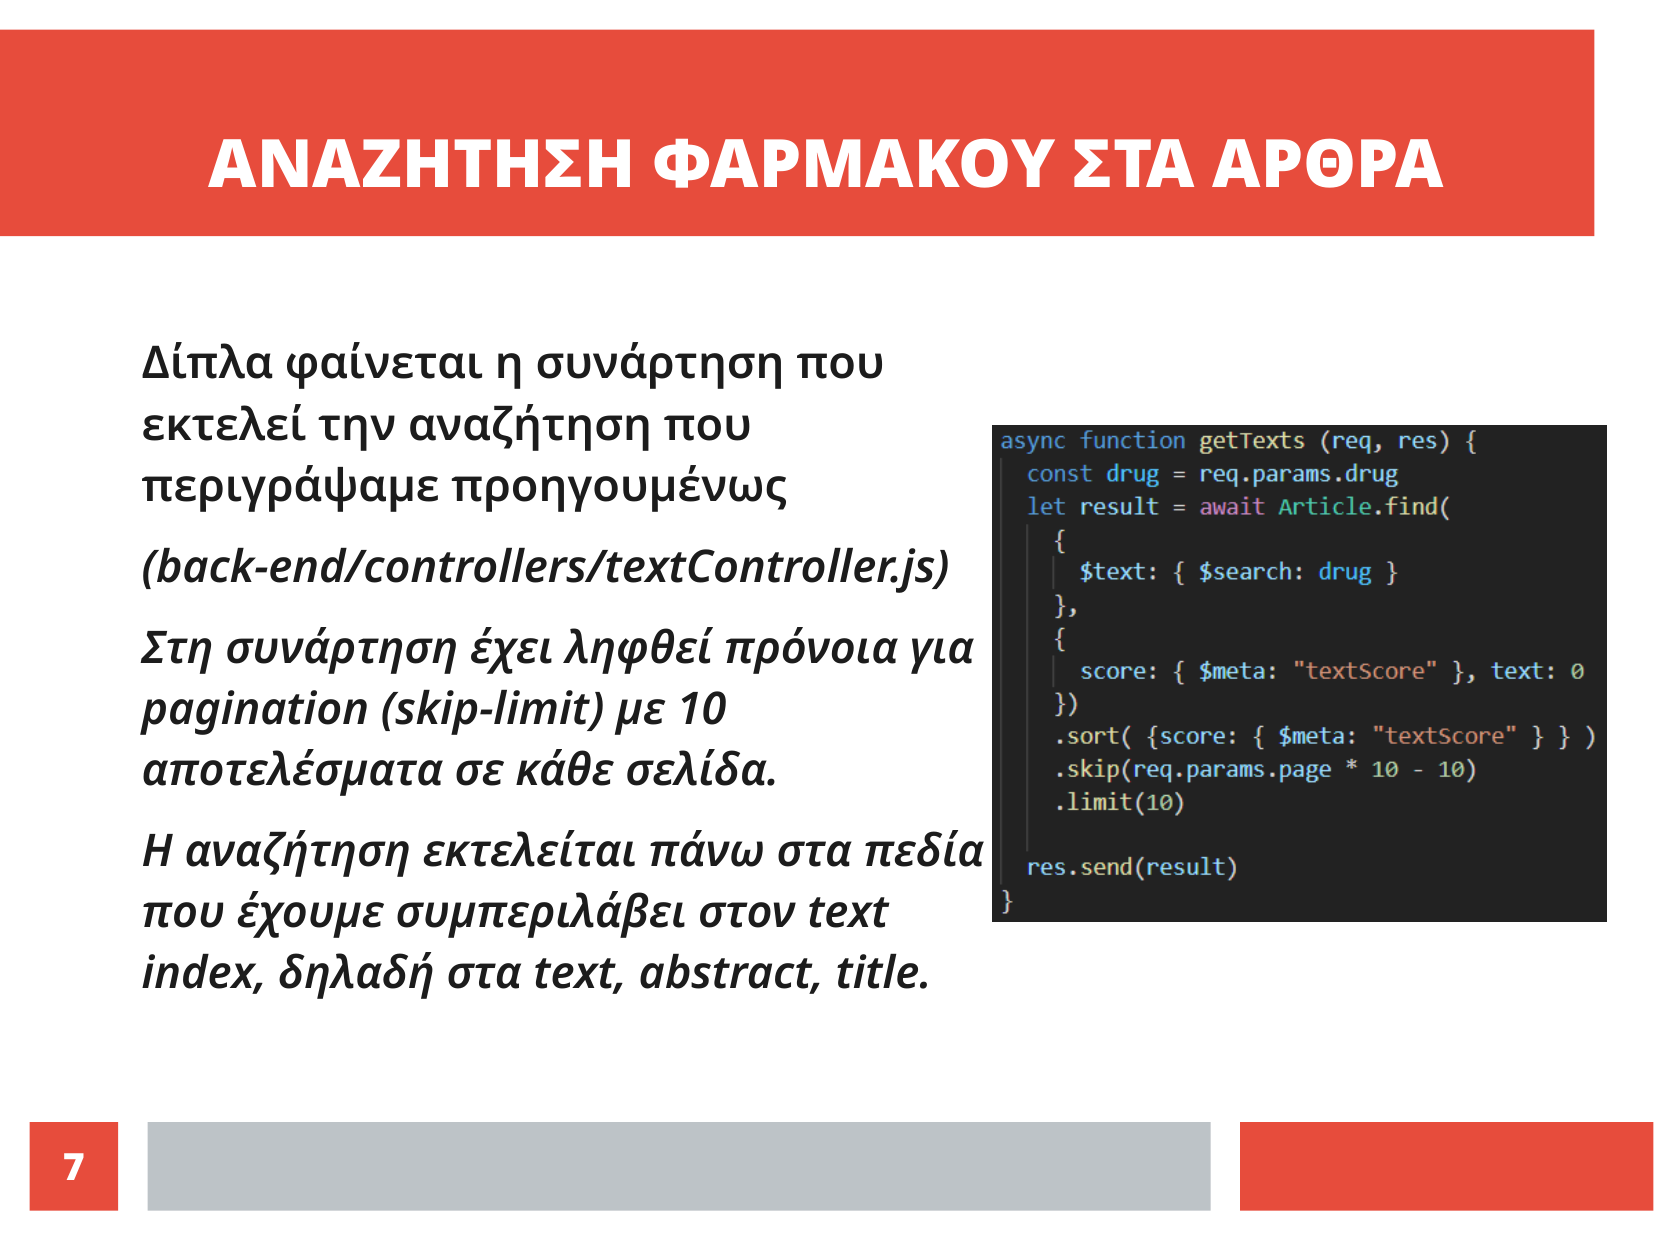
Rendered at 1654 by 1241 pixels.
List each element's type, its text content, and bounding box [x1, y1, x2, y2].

picture [992, 425, 1607, 922]
title ΑΝΑΖΗΤΗΣΗ ΦΑΡΜΑΚΟΥ ΣΤΑ ΑΡΘΡΑ [59, 59, 1595, 207]
list Δίπλα φαίνεται η συνάρτηση που εκτελεί την αναζήτηση που περιγράψαμε προηγουμένως (back-end/controllers/textController.js) Στη συνάρτηση έχει ληφθεί πρόνοια για pagination (skip-limit) με 10 αποτελέσματα σε κάθε σελίδα. Η αναζήτηση εκτελείται πάνω στα πεδία που έχουμε συμπεριλάβει στον text index, δηλαδή στα text, abstract, title. [141, 330, 993, 1063]
